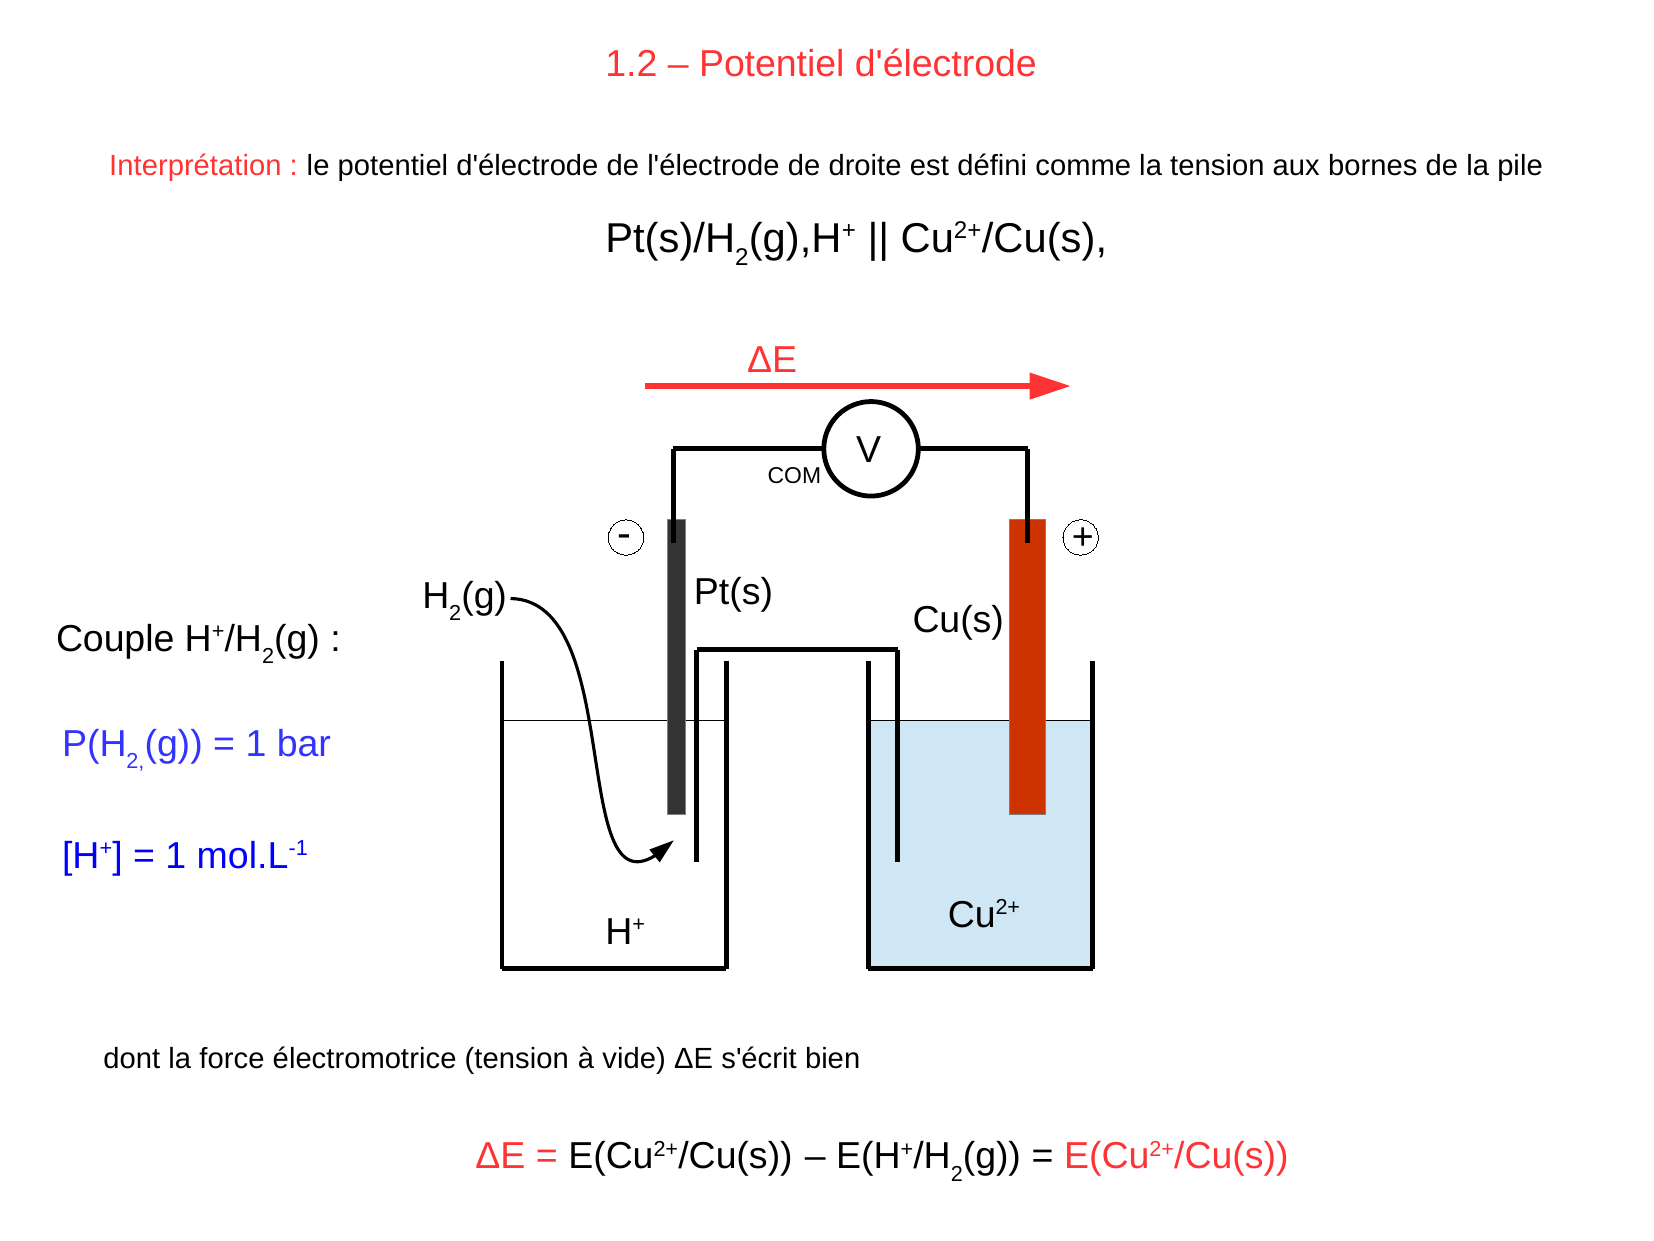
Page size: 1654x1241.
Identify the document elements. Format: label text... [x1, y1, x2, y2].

text_box H2(g) [407, 566, 526, 633]
text_box [504, 519, 724, 966]
text_box Cu(s) [897, 590, 1022, 648]
text_box - [602, 502, 662, 564]
text_box Cu2+ [933, 885, 1052, 943]
text_box + [1057, 507, 1117, 565]
text_box Pt(s)/H2(g),H+ || Cu2+/Cu(s), [519, 207, 1193, 279]
text_box [871, 519, 1090, 966]
text_box H+ [590, 902, 668, 969]
text_box Interprétation : le potentiel d'électrode de l'électrode de droite est défini comme la tension aux bornes de la pile [94, 141, 1619, 223]
text_box Pt(s) [686, 563, 798, 621]
text_box Couple H+/H2(g) : [41, 609, 402, 709]
text_box ΔE = E(Cu2+/Cu(s)) – E(H+/H2(g)) = E(Cu2+/Cu(s)) [460, 1127, 1323, 1193]
text_box V [841, 421, 889, 479]
text_box P(H2,(g)) = 1 bar [47, 714, 349, 786]
text_box COM [752, 455, 848, 497]
text_box dont la force électromotrice (tension à vide) ΔE s'écrit bien [88, 1027, 928, 1085]
text_box [H+] = 1 mol.L-1 [47, 826, 373, 893]
text_box [823, 401, 919, 497]
text_box 1.2 – Potentiel d'électrode [590, 35, 1099, 107]
text_box ΔE [732, 330, 815, 388]
